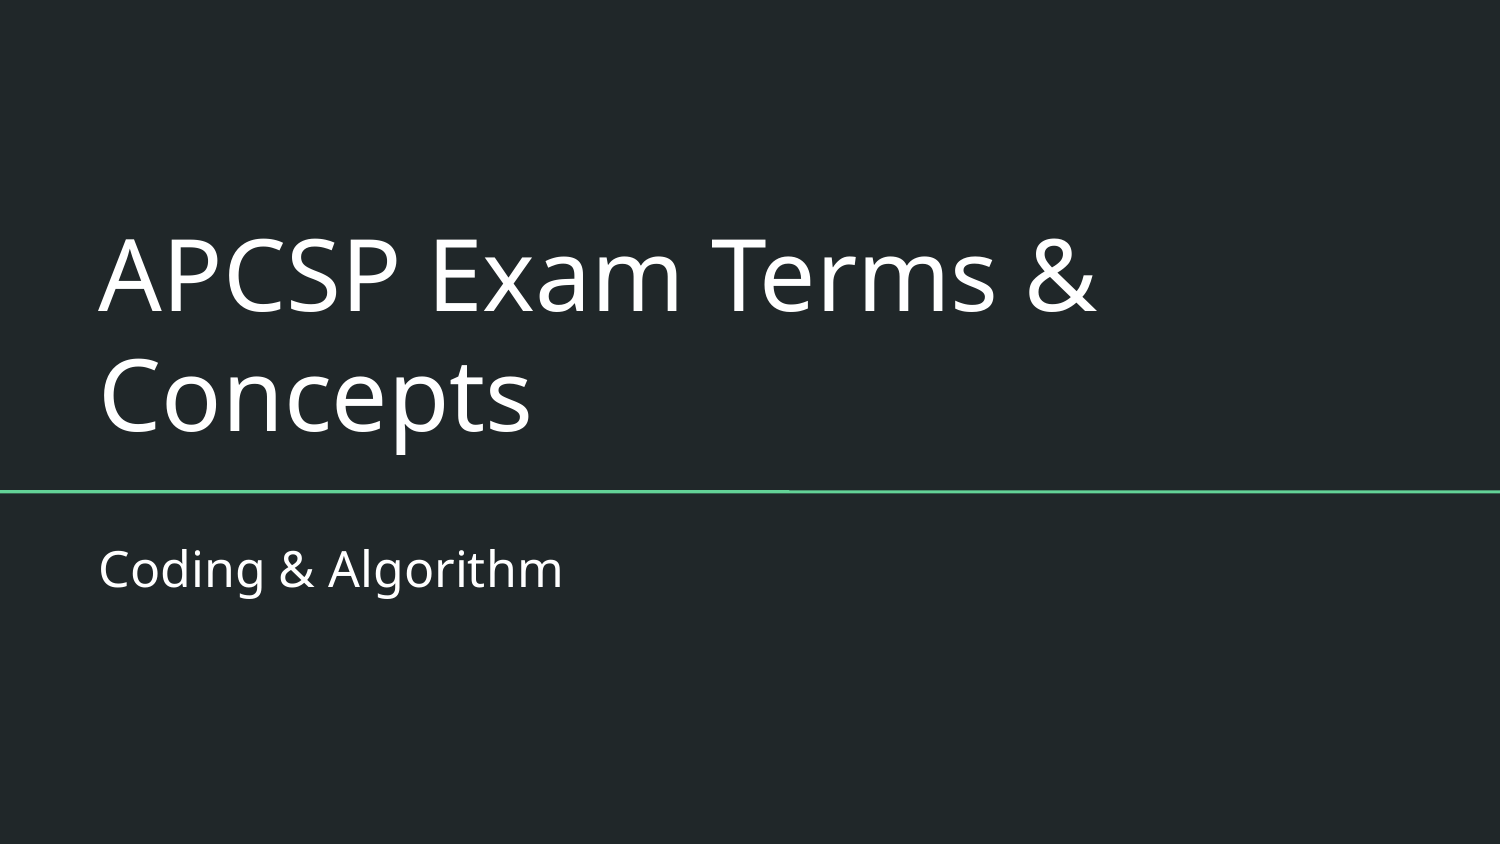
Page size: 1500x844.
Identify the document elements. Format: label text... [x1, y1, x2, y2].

title APCSP Exam Terms & Concepts [83, 206, 1417, 467]
subtitle Coding & Algorithm [83, 522, 1417, 626]
